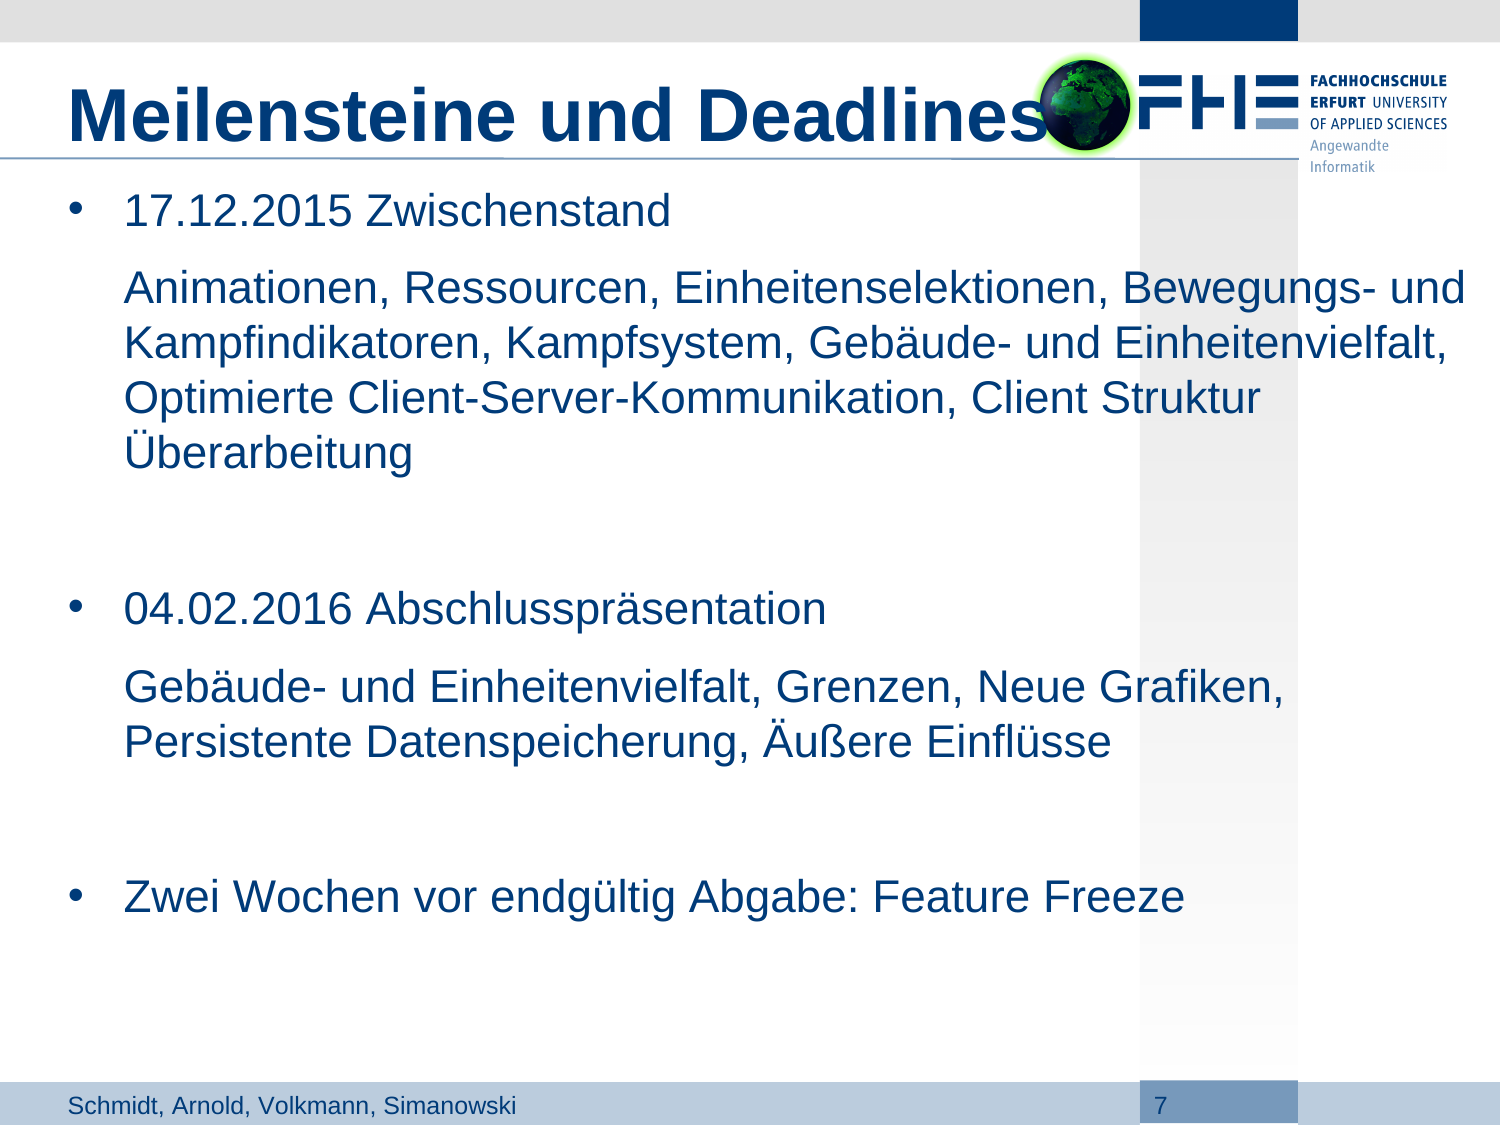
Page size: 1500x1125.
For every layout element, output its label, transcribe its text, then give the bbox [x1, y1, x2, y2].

list 17.12.2015 Zwischenstand Animationen, Ressourcen, Einheitenselektionen, Bewegungs- und Kampfindikatoren, Kampfsystem, Gebäude- und Einheitenvielfalt, Optimierte Client-Server-Kommunikation, Client Struktur Überarbeitung 04.02.2016 Abschlusspräsentation Gebäude- und Einheitenvielfalt, Grenzen, Neue Grafiken, Persistente Datenspeicherung, Äußere Einflüsse Zwei Wochen vor endgültig Abgabe: Feature Freeze [53, 172, 1500, 1083]
picture [1030, 75, 1447, 172]
picture [1030, 50, 1140, 58]
title Meilensteine und Deadlines [53, 58, 1140, 142]
